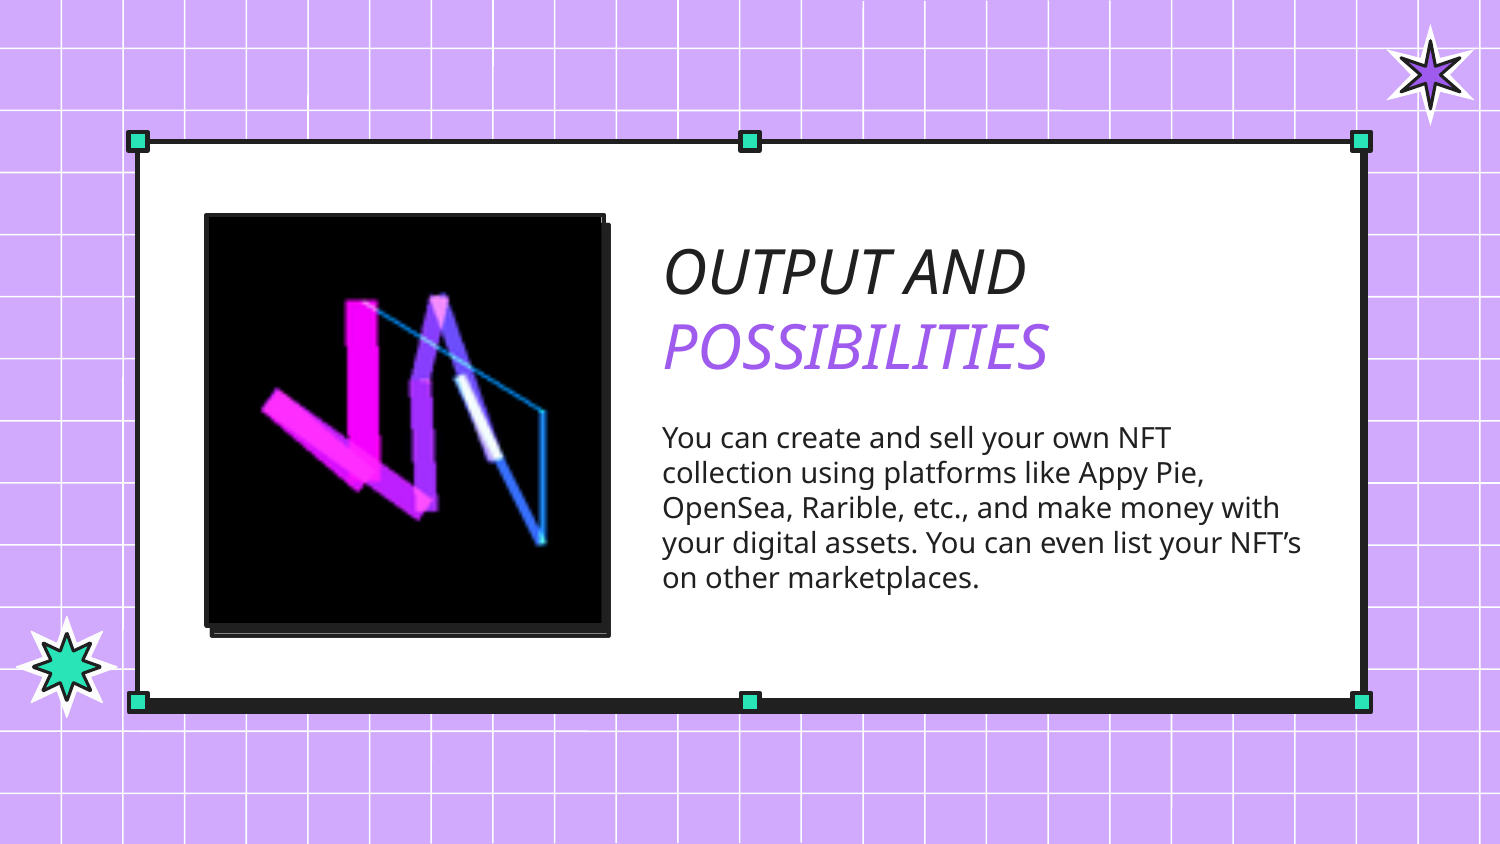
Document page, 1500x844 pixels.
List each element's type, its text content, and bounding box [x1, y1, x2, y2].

text_box [16, 615, 118, 719]
text_box [1386, 23, 1475, 126]
picture [209, 217, 602, 624]
title OUTPUT AND POSSIBILITIES [647, 217, 1336, 448]
subtitle You can create and sell your own NFT collection using platforms like Appy Pie, OpenSea, Rarible, etc., and make money with your digital assets. You can even list your NFT’s on other marketplaces. [647, 404, 1325, 627]
